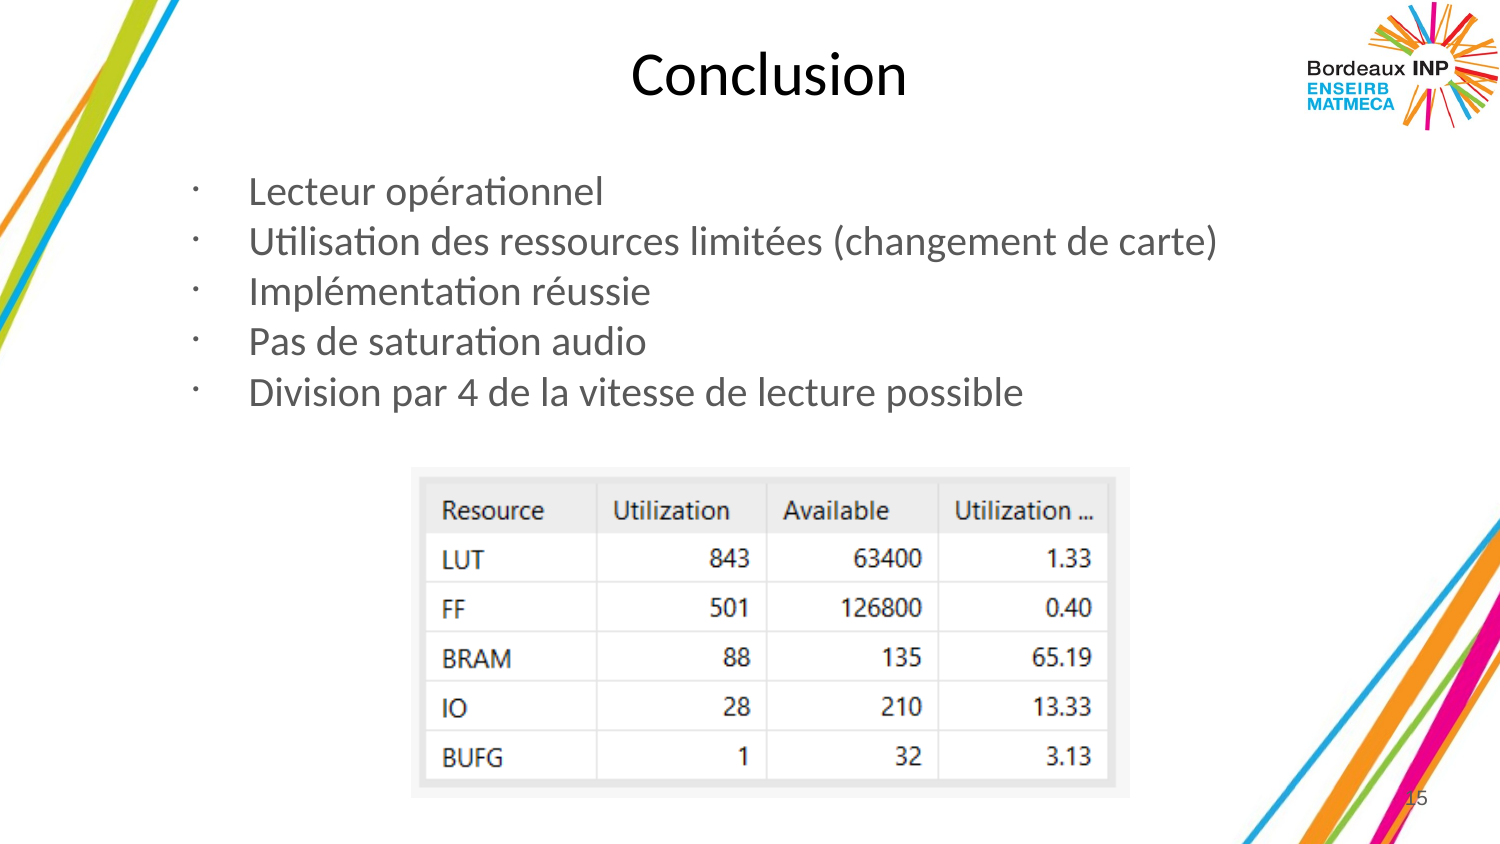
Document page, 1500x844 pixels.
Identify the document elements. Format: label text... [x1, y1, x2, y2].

subtitle Lecteur opérationnel Utilisation des ressources limitées (changement de carte) Implémentation réussie Pas de saturation audio Division par 4 de la vitesse de lecture possible [144, 149, 1270, 832]
picture [0, 0, 215, 392]
title Conclusion [262, 7, 1279, 123]
picture [411, 467, 1130, 798]
picture [1229, 476, 1500, 844]
picture [0, 0, 171, 317]
picture [1304, 0, 1500, 131]
text_box 12 [1389, 764, 1480, 830]
